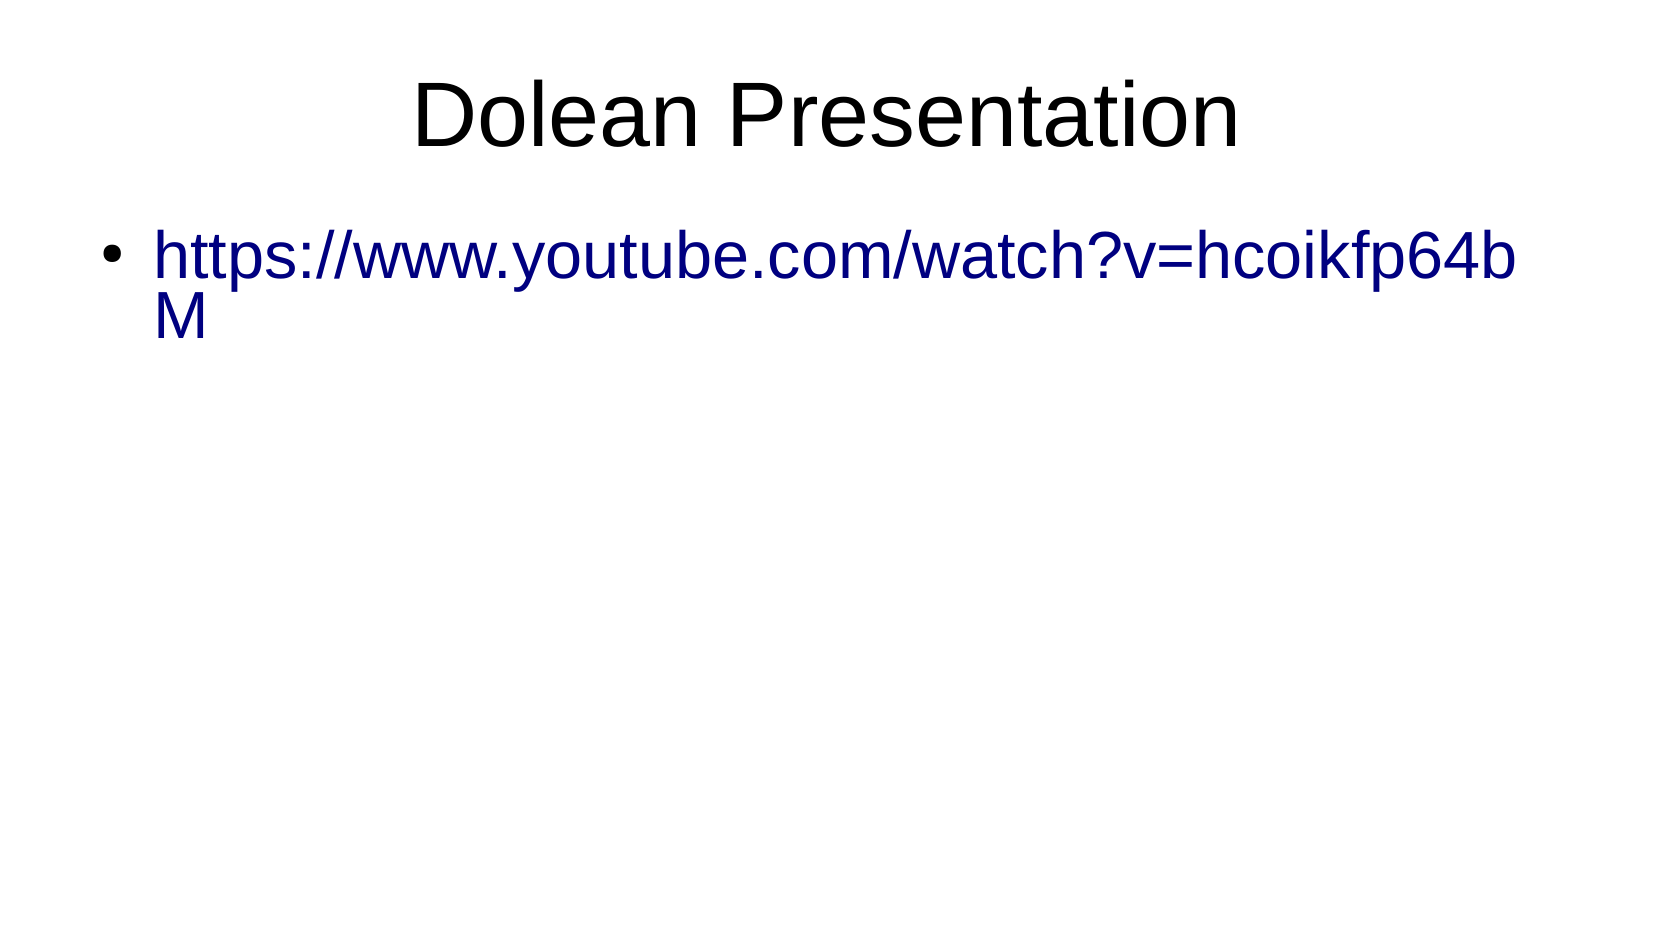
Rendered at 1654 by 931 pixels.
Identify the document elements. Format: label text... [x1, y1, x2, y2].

list https://www.youtube.com/watch?v=hcoikfp64bM [82, 217, 1571, 758]
title Dolean Presentation [82, 37, 1571, 193]
